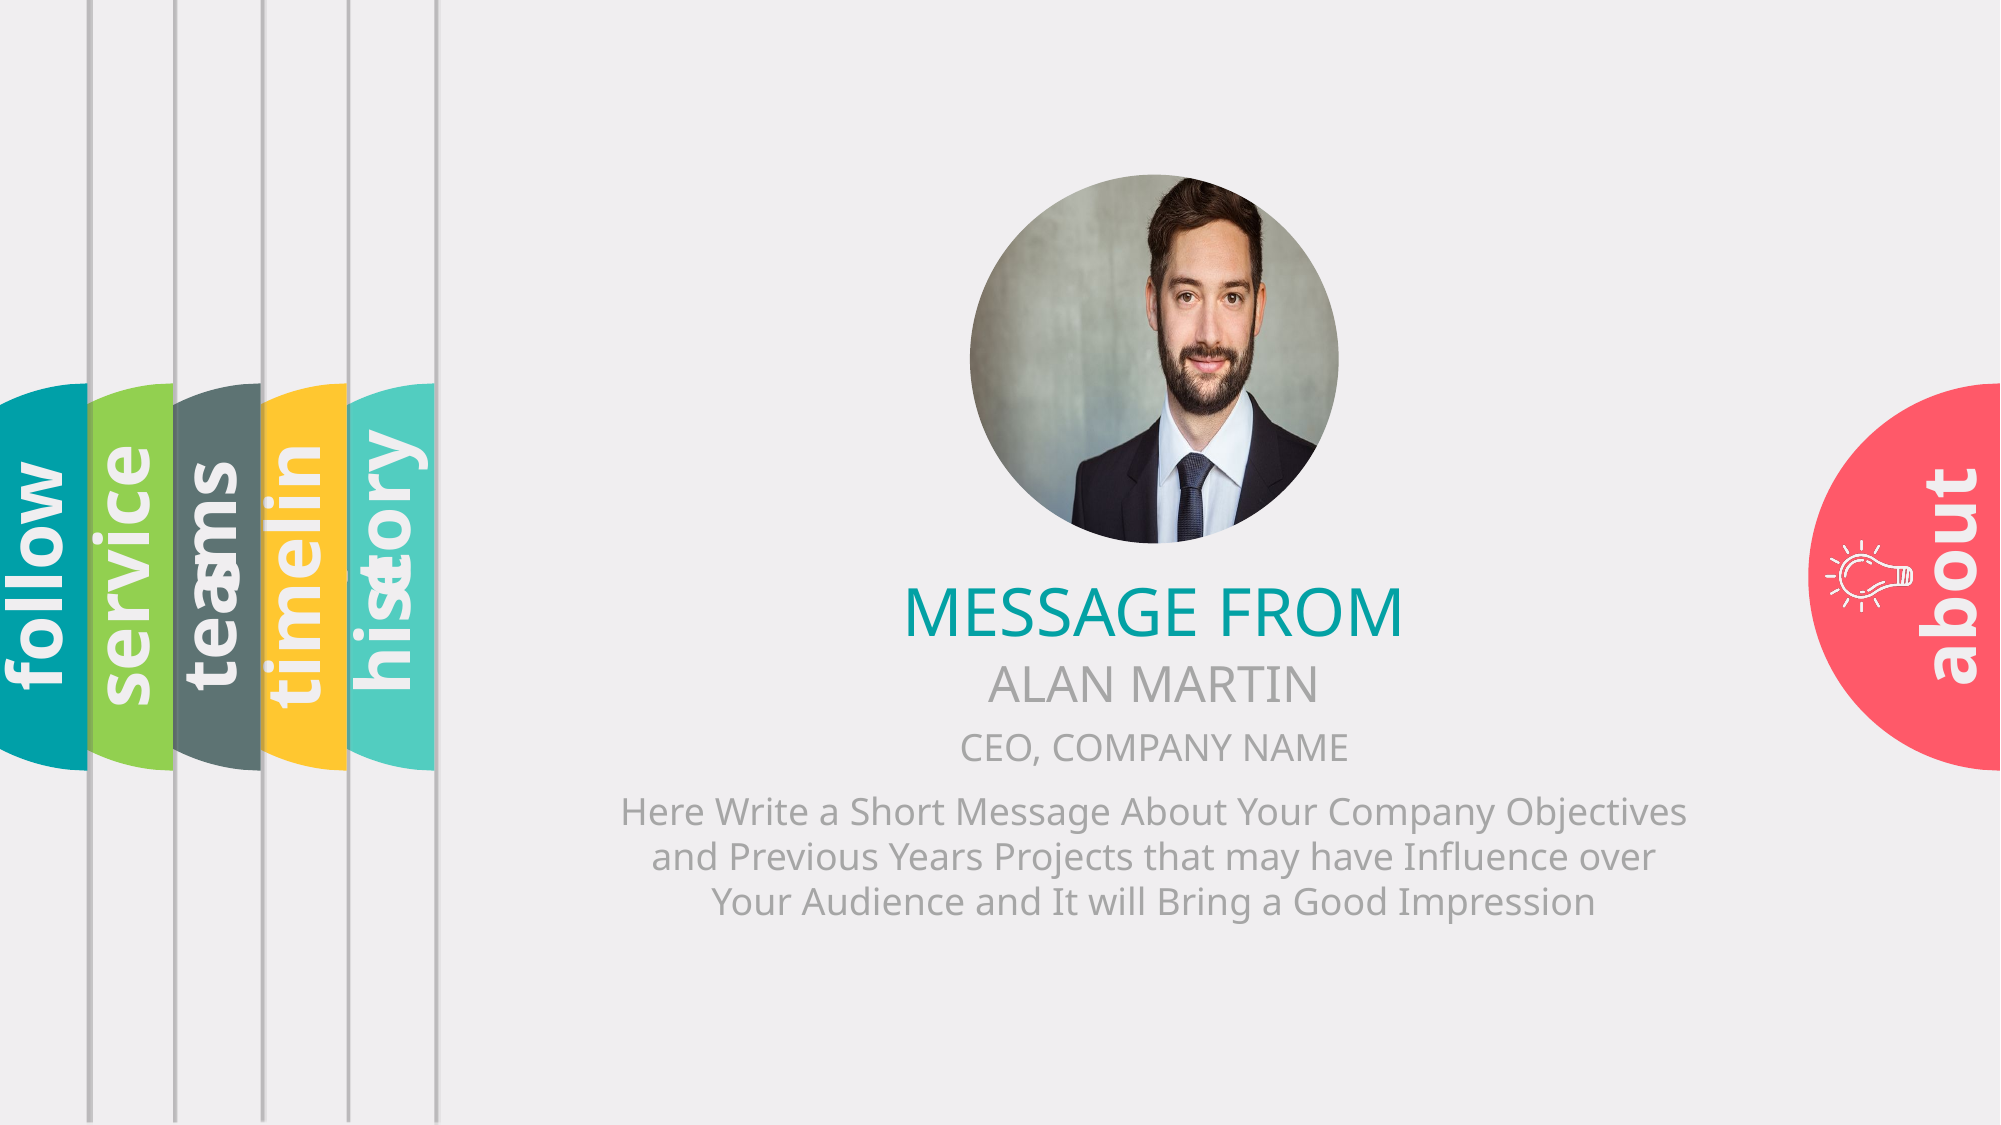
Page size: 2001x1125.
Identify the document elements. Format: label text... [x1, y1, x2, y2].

text_box MESSAGE FROM [822, 562, 1487, 658]
text_box CEO, COMPANY NAME [937, 717, 1372, 777]
text_box follow [0, 412, 85, 740]
text_box Here Write a Short Message About Your Company Objectives and Previous Years Projects that may have Influence over Your Audience and It will Bring a Good Impression [597, 780, 1712, 930]
text_box services [88, 412, 262, 740]
text_box timeline [262, 412, 433, 740]
text_box ALAN MARTIN [937, 645, 1372, 717]
picture [1825, 532, 1913, 620]
text_box about [1893, 413, 1999, 741]
text_box [0, 0, 2000, 1125]
text_box history [347, 399, 434, 726]
